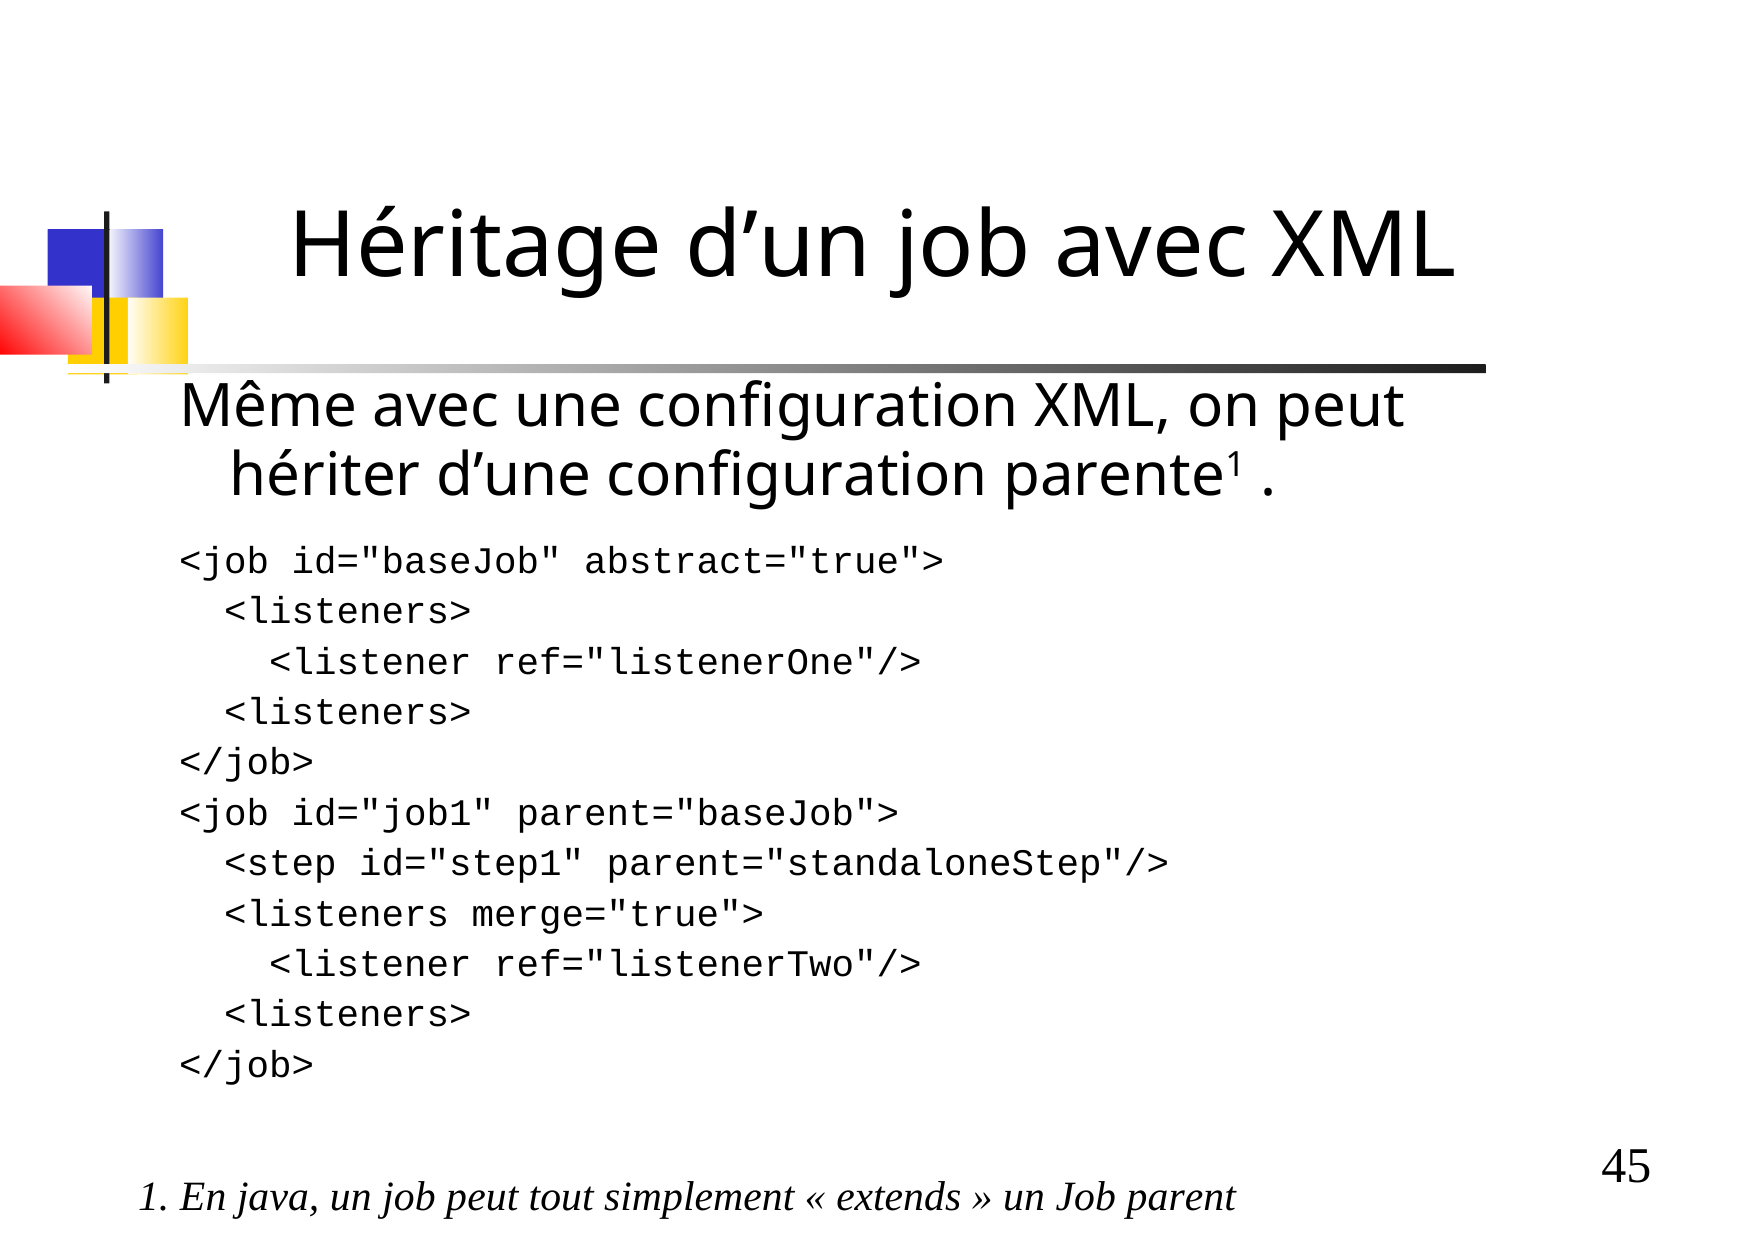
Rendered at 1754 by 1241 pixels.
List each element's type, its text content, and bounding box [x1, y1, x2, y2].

title Héritage d’un job avec XML [179, 139, 1567, 351]
text_box 1. En java, un job peut tout simplement « extends » un Job parent [123, 1165, 1252, 1228]
list Même avec une configuration XML, on peut hériter d’une configuration parente1 . <job id="baseJob" abstract="true"> <listeners> <listener ref="listenerOne"/> <listeners> </job> <job id="job1" parent="baseJob"> <step id="step1" parent="standaloneStep"/> <listeners merge="true"> <listener ref="listenerTwo"/> <listeners> </job> [179, 371, 1567, 1091]
